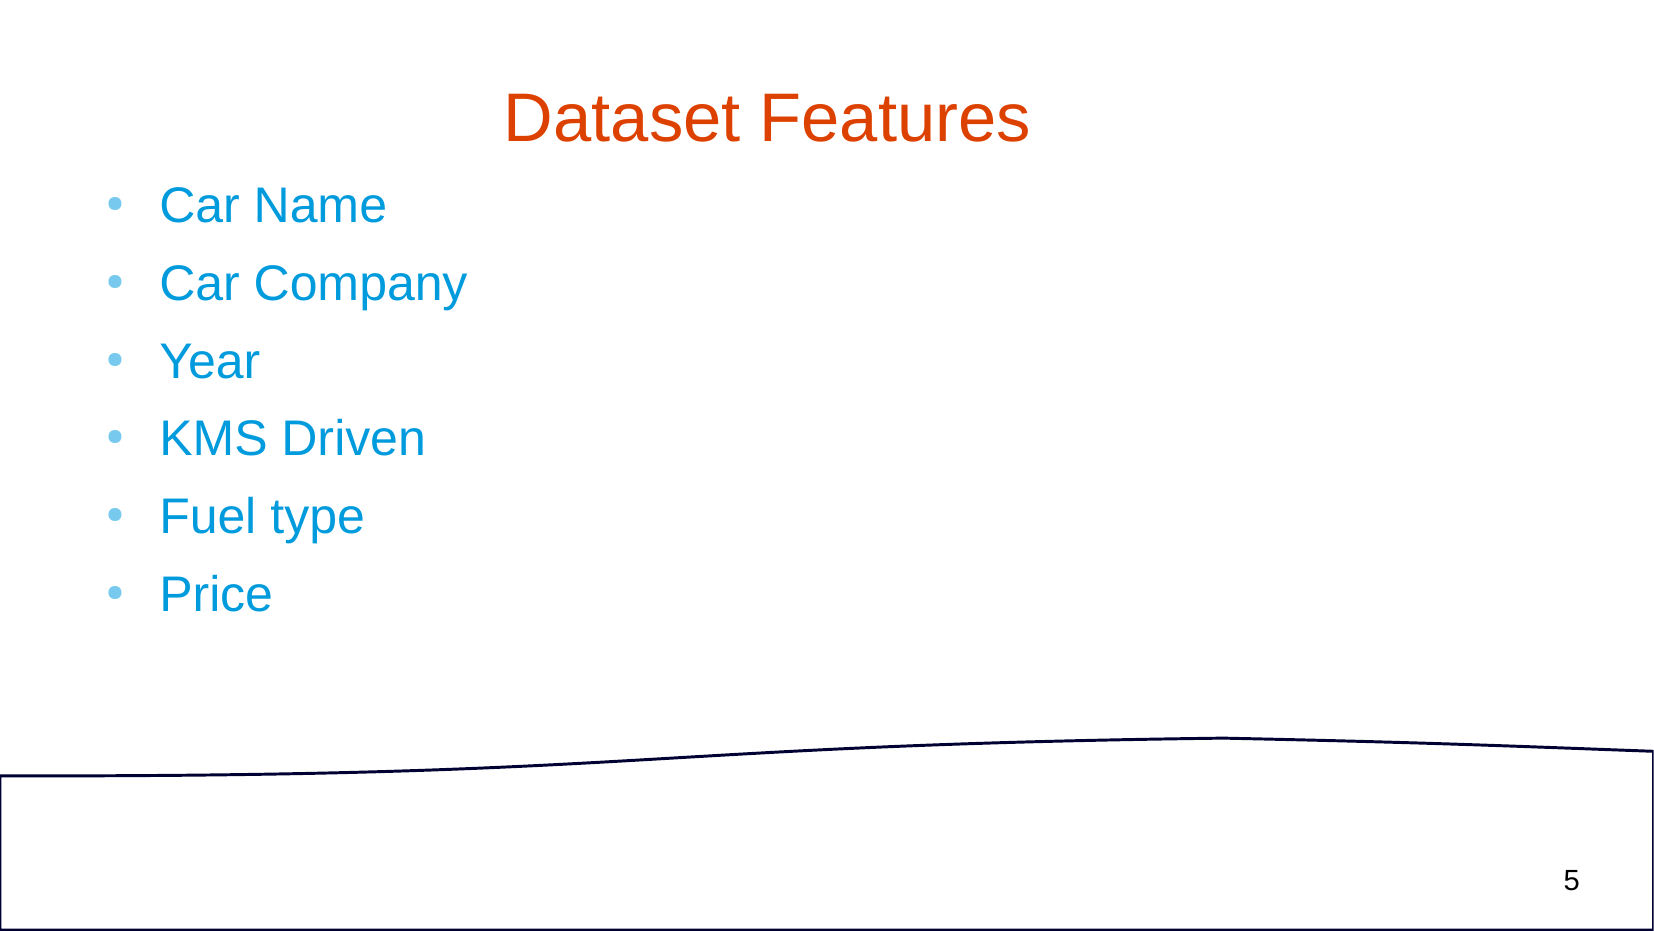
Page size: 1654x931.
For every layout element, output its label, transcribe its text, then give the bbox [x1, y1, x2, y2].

list Car Name Car Company Year KMS Driven Fuel type Price [88, 177, 1565, 709]
title Dataset Features [29, 29, 1506, 207]
